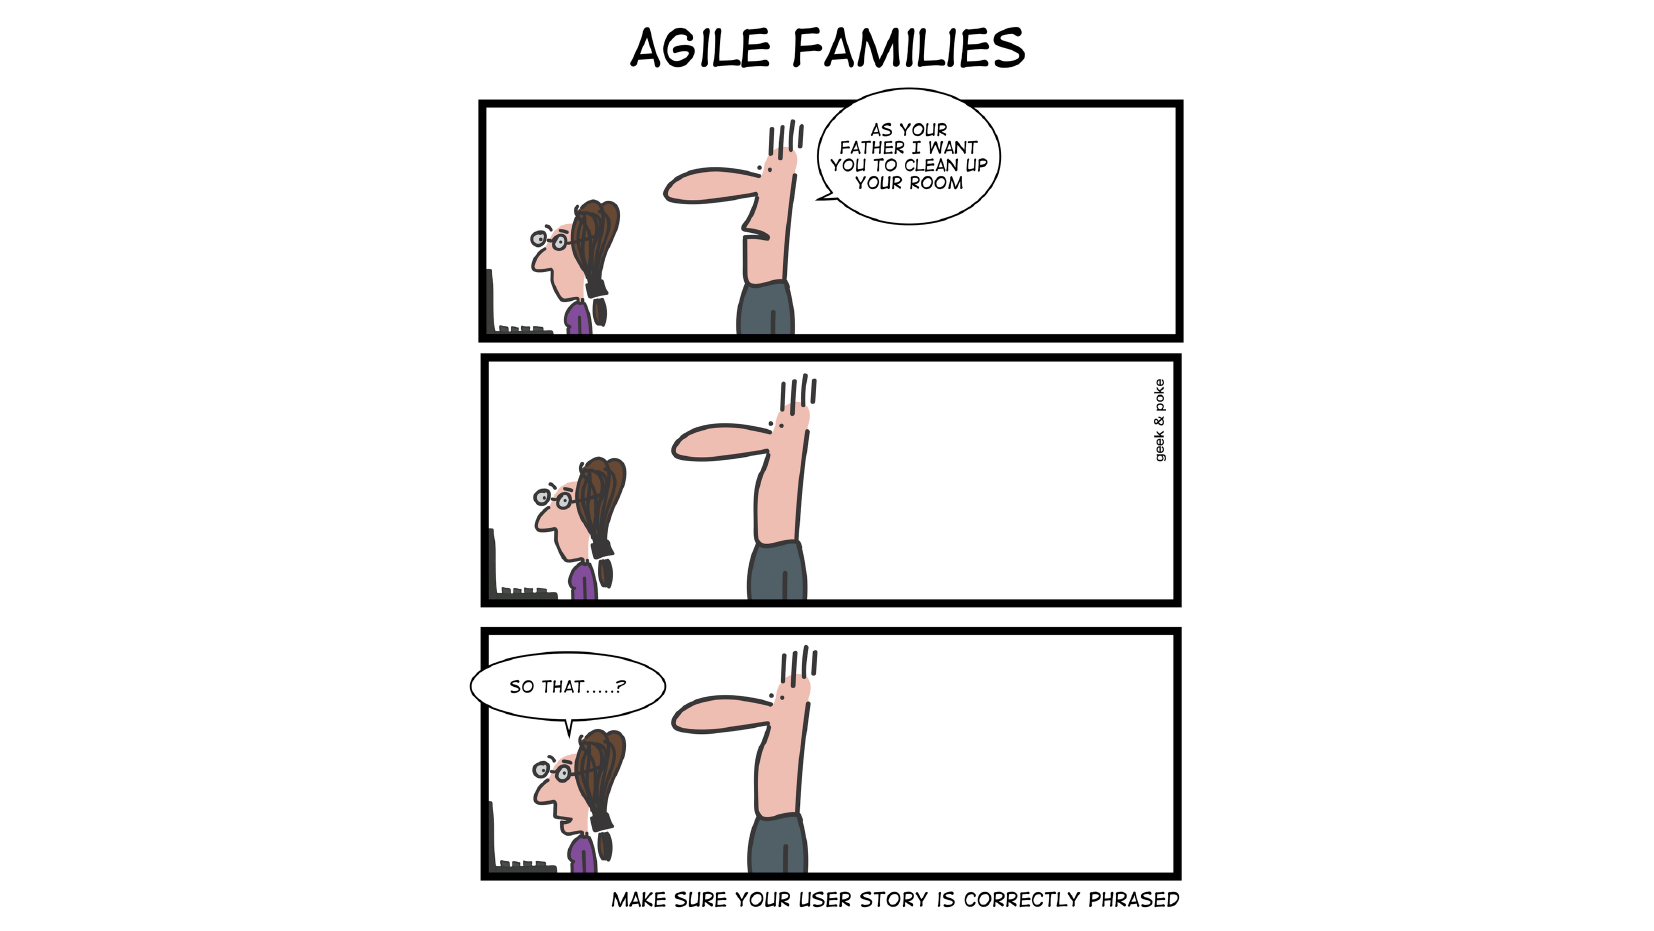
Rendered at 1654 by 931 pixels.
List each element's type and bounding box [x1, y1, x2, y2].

picture [467, 23, 1187, 910]
